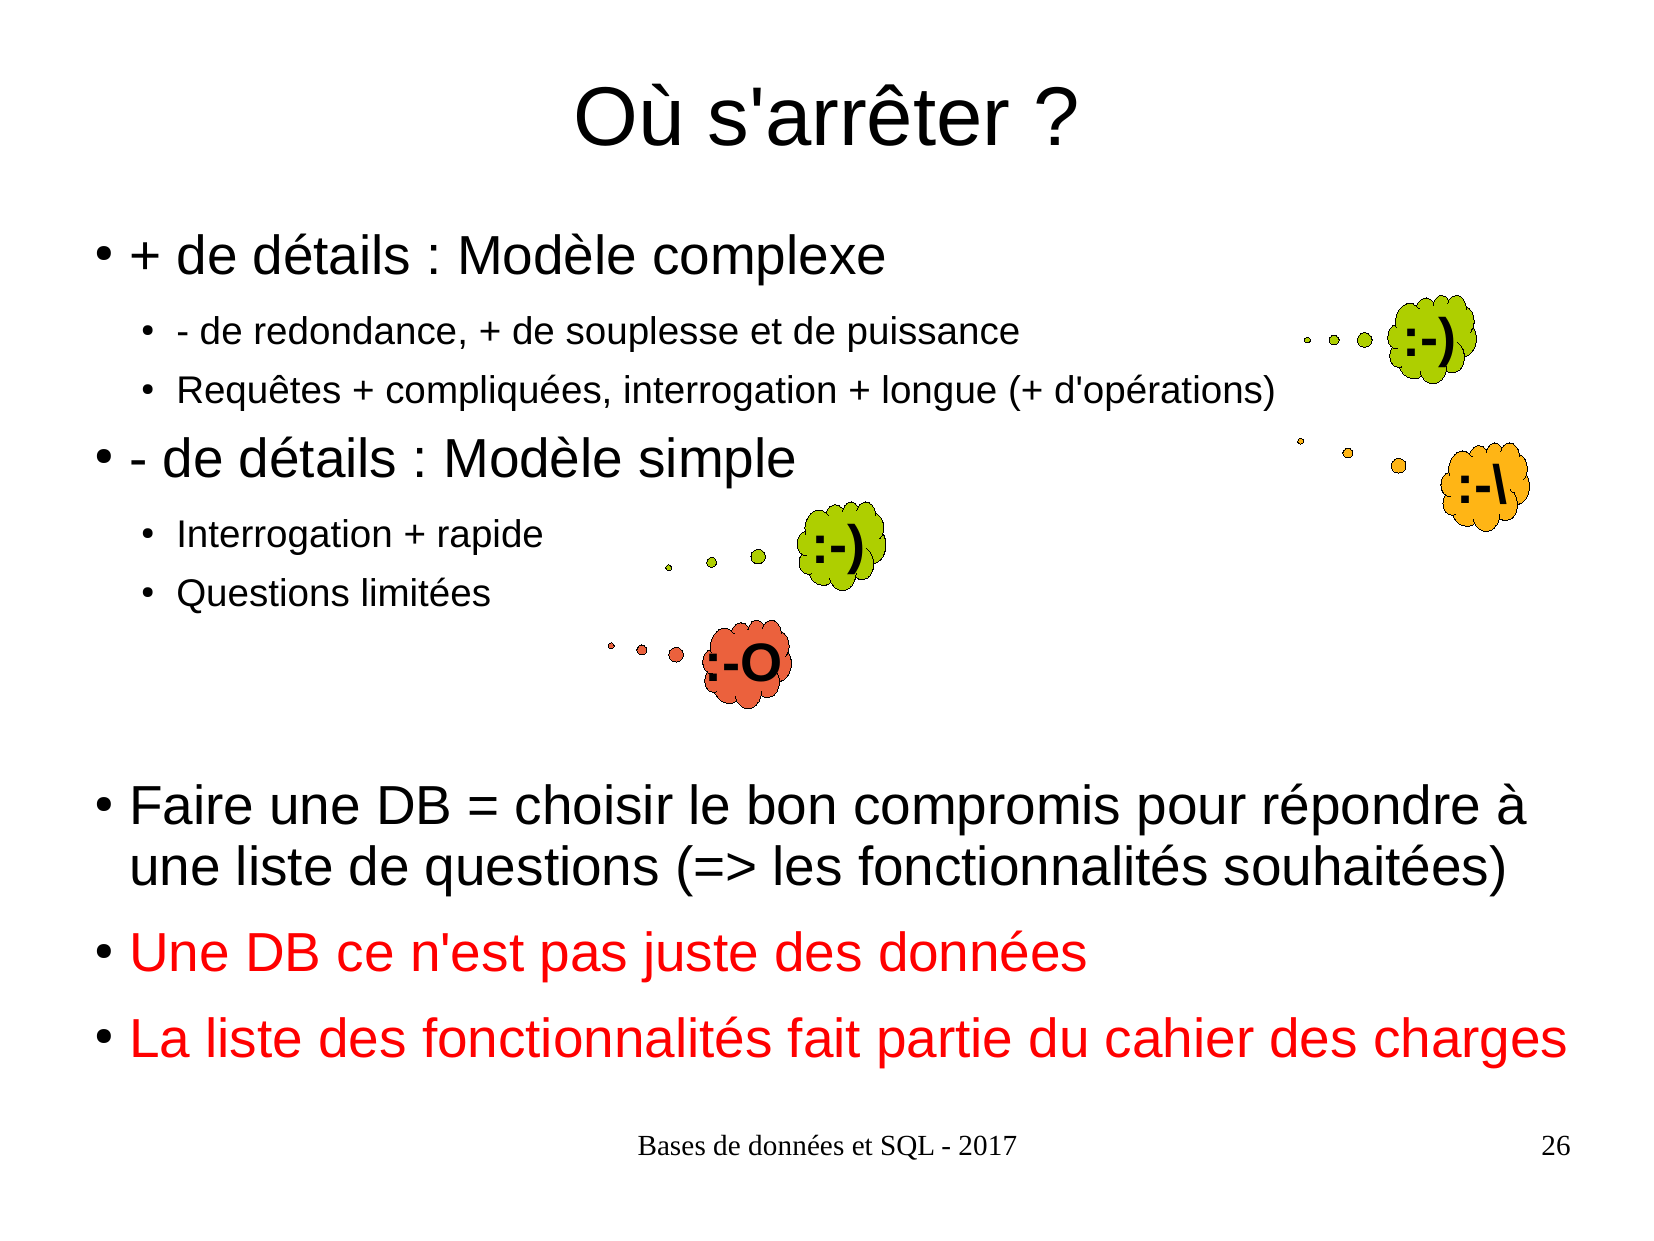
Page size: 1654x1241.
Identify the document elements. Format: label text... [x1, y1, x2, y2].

text_box :-) [797, 501, 886, 591]
text_box :-) [706, 557, 717, 568]
text_box :-O [636, 644, 647, 655]
list + de détails : Modèle complexe - de redondance, + de souplesse et de puissance Requêtes + compliquées, interrogation + longue (+ d'opérations) - de détails : Modèle simple Interrogation + rapide Questions limitées Faire une DB = choisir le bon compromis pour répondre à une liste de questions (=> les fonctionnalités souhaitées) Une DB ce n'est pas juste des données La liste des fonctionnalités fait partie du cahier des charges [82, 224, 1571, 1127]
text_box :-\ [1342, 448, 1353, 458]
text_box :-) [1357, 332, 1373, 348]
text_box :-) [1329, 335, 1340, 345]
text_box :-O [702, 620, 792, 709]
text_box :-) [750, 549, 766, 564]
text_box :-\ [1391, 458, 1406, 474]
text_box :-\ [1440, 442, 1530, 532]
text_box :-O [668, 647, 684, 663]
title Où s'arrêter ? [82, 56, 1571, 178]
text_box :-) [1387, 295, 1477, 384]
